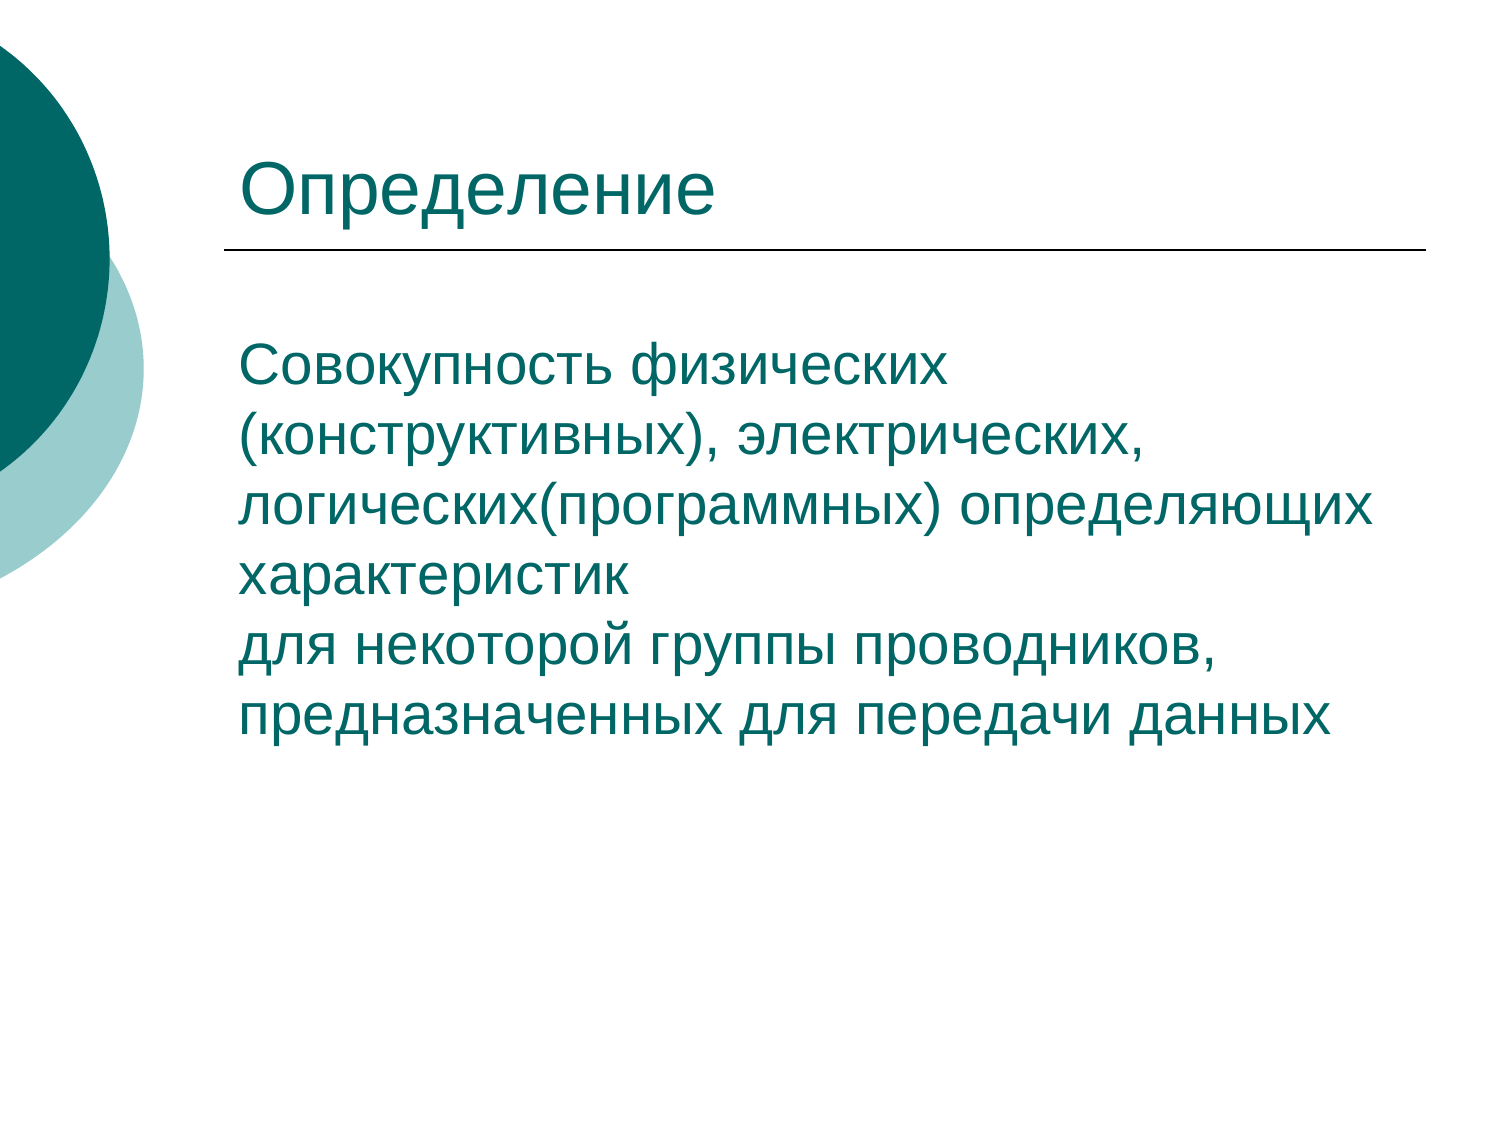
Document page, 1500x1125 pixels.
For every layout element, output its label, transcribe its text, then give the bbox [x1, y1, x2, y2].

title Совокупность физических (конструктивных), электрических, логических(программных) определяющих характеристик для некоторой группы проводников, предназначенных для передачи данных [224, 318, 1406, 697]
title Определение [224, 49, 1425, 237]
